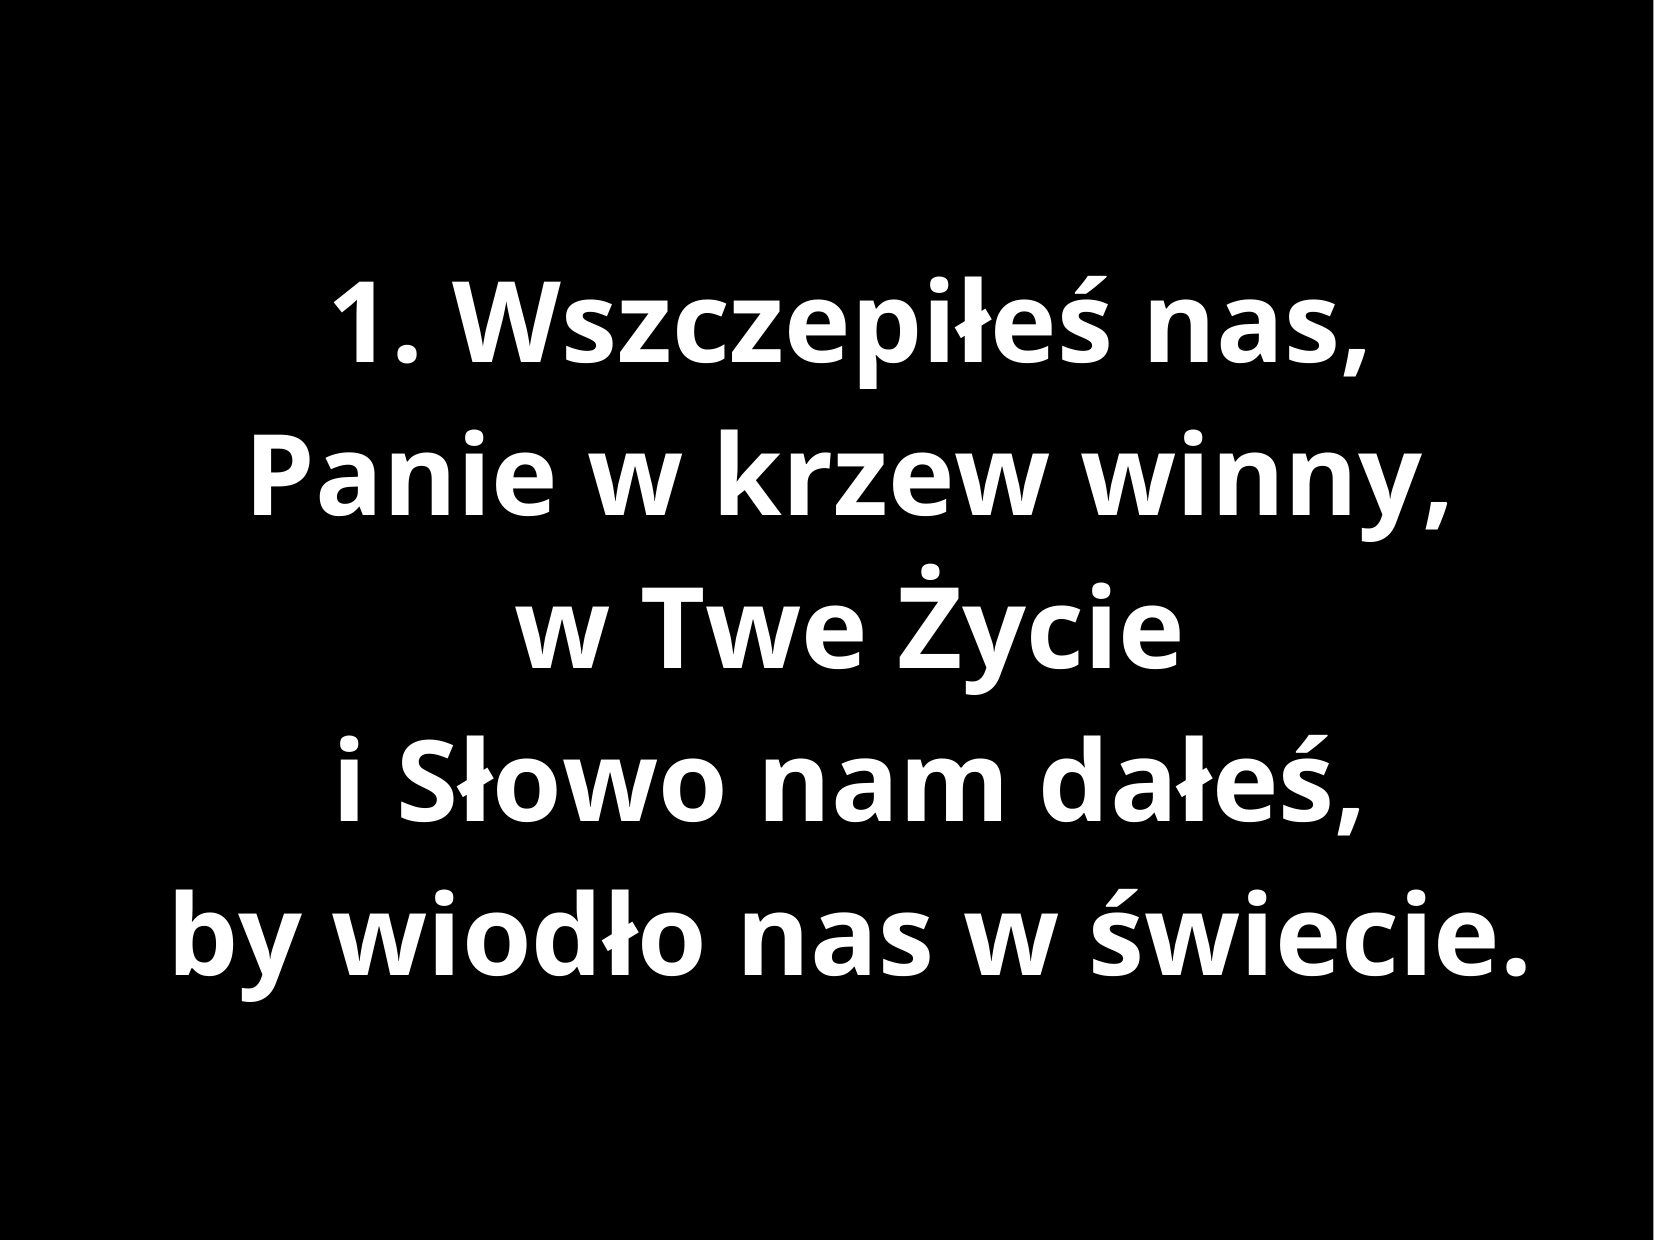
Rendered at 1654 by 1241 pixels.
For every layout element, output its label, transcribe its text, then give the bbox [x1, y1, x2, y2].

subtitle 1. Wszczepiłeś nas, Panie w krzew winny, w Twe Życie i Słowo nam dałeś, by wiodło nas w świecie. [5, 5, 1654, 1241]
